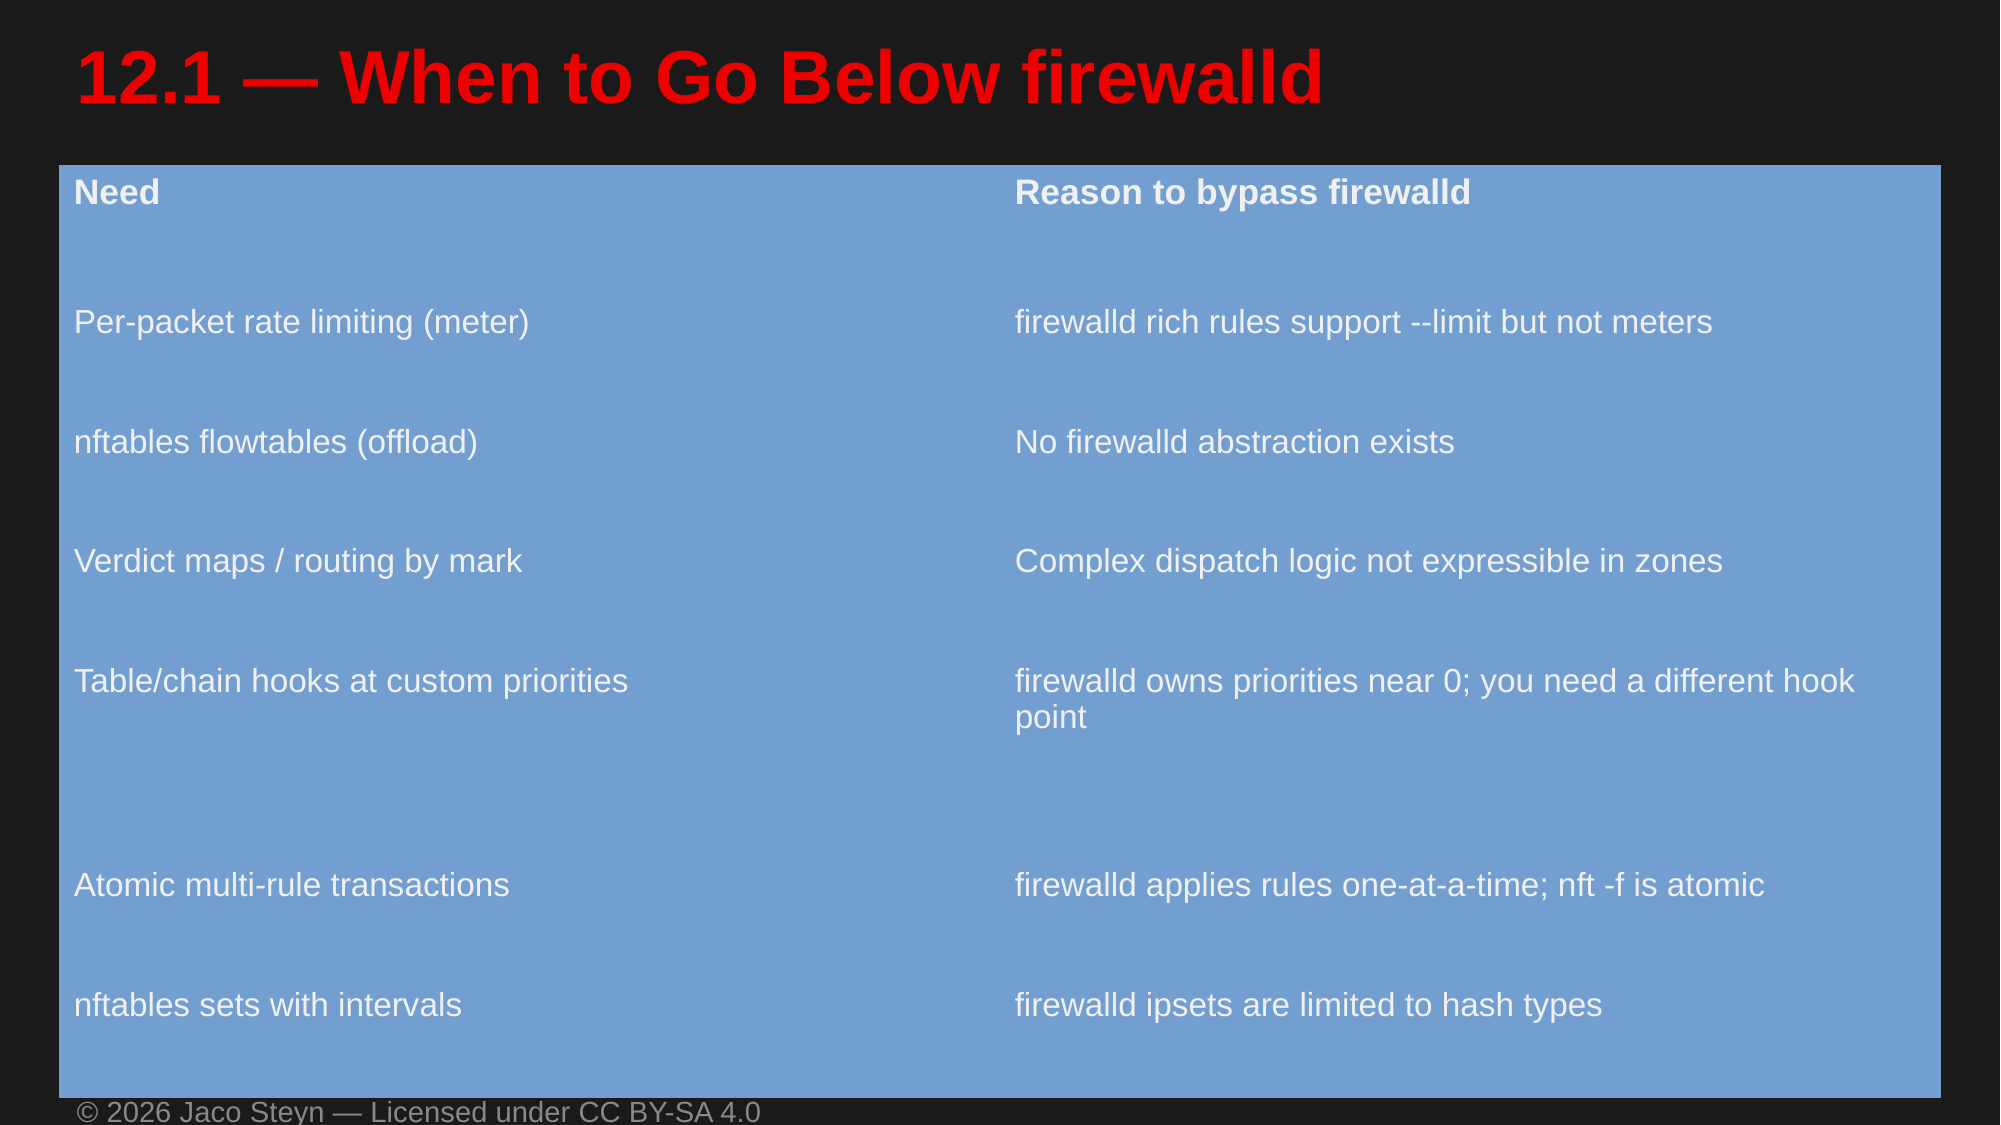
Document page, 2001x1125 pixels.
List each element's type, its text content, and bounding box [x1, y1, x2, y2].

table_cell firewalld owns priorities near 0; you need a different hook point [1000, 655, 1941, 859]
table_header Reason to bypass firewalld [1000, 165, 1941, 296]
table_cell Complex dispatch logic not expressible in zones [1000, 535, 1941, 655]
text_box © 2026 Jaco Steyn — Licensed under CC BY-SA 4.0 [59, 1083, 1942, 1120]
table_cell nftables flowtables (offload) [59, 416, 1000, 535]
table_cell Atomic multi-rule transactions [59, 859, 1000, 979]
table_cell firewalld ipsets are limited to hash types [1000, 979, 1941, 1083]
table_cell firewalld applies rules one-at-a-time; nft -f is atomic [1000, 859, 1941, 979]
text_box 12.1 — When to Go Below firewalld [59, 23, 1942, 142]
table_cell Table/chain hooks at custom priorities [59, 655, 1000, 859]
table_header Need [59, 165, 1000, 296]
table_cell firewalld rich rules support --limit but not meters [1000, 296, 1941, 416]
table_cell nftables sets with intervals [59, 979, 1000, 1083]
table_cell No firewalld abstraction exists [1000, 416, 1941, 535]
table_cell Per-packet rate limiting (meter) [59, 296, 1000, 416]
table_cell Verdict maps / routing by mark [59, 535, 1000, 655]
